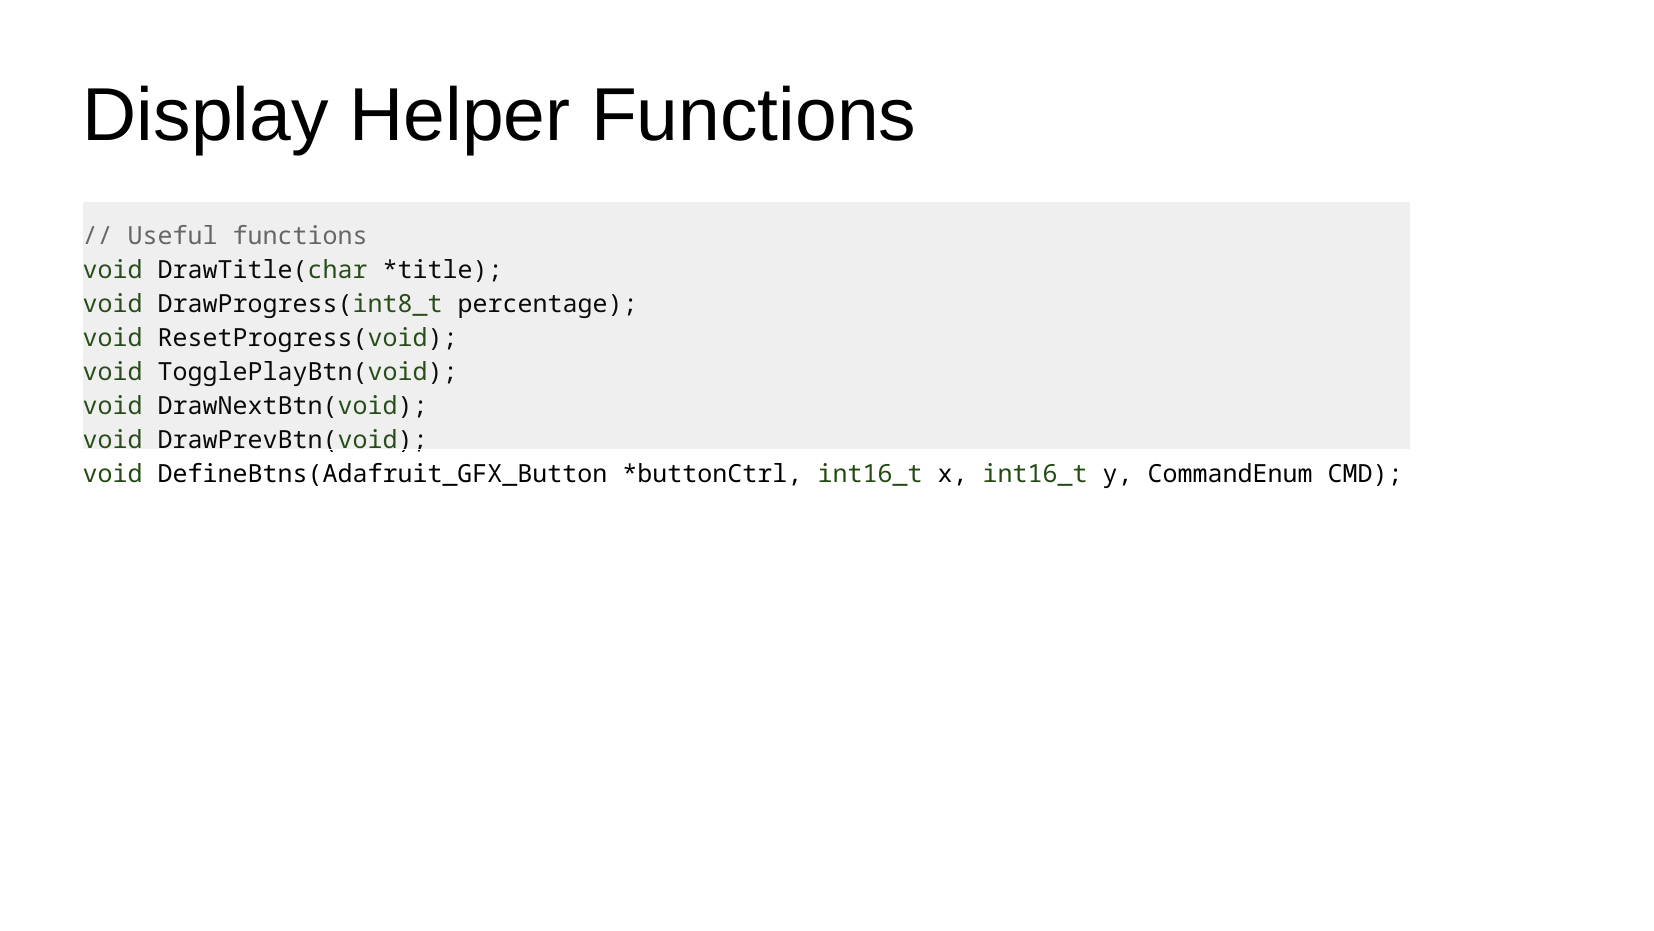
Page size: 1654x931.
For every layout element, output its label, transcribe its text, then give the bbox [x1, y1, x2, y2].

title Display Helper Functions [82, 37, 1571, 193]
list // Useful functions void DrawTitle(char *title); void DrawProgress(int8_t percentage); void ResetProgress(void); void TogglePlayBtn(void); void DrawNextBtn(void); void DrawPrevBtn(void); void DefineBtns(Adafruit_GFX_Button *buttonCtrl, int16_t x, int16_t y, CommandEnum CMD); [82, 217, 1571, 758]
text_box [82, 201, 1411, 450]
